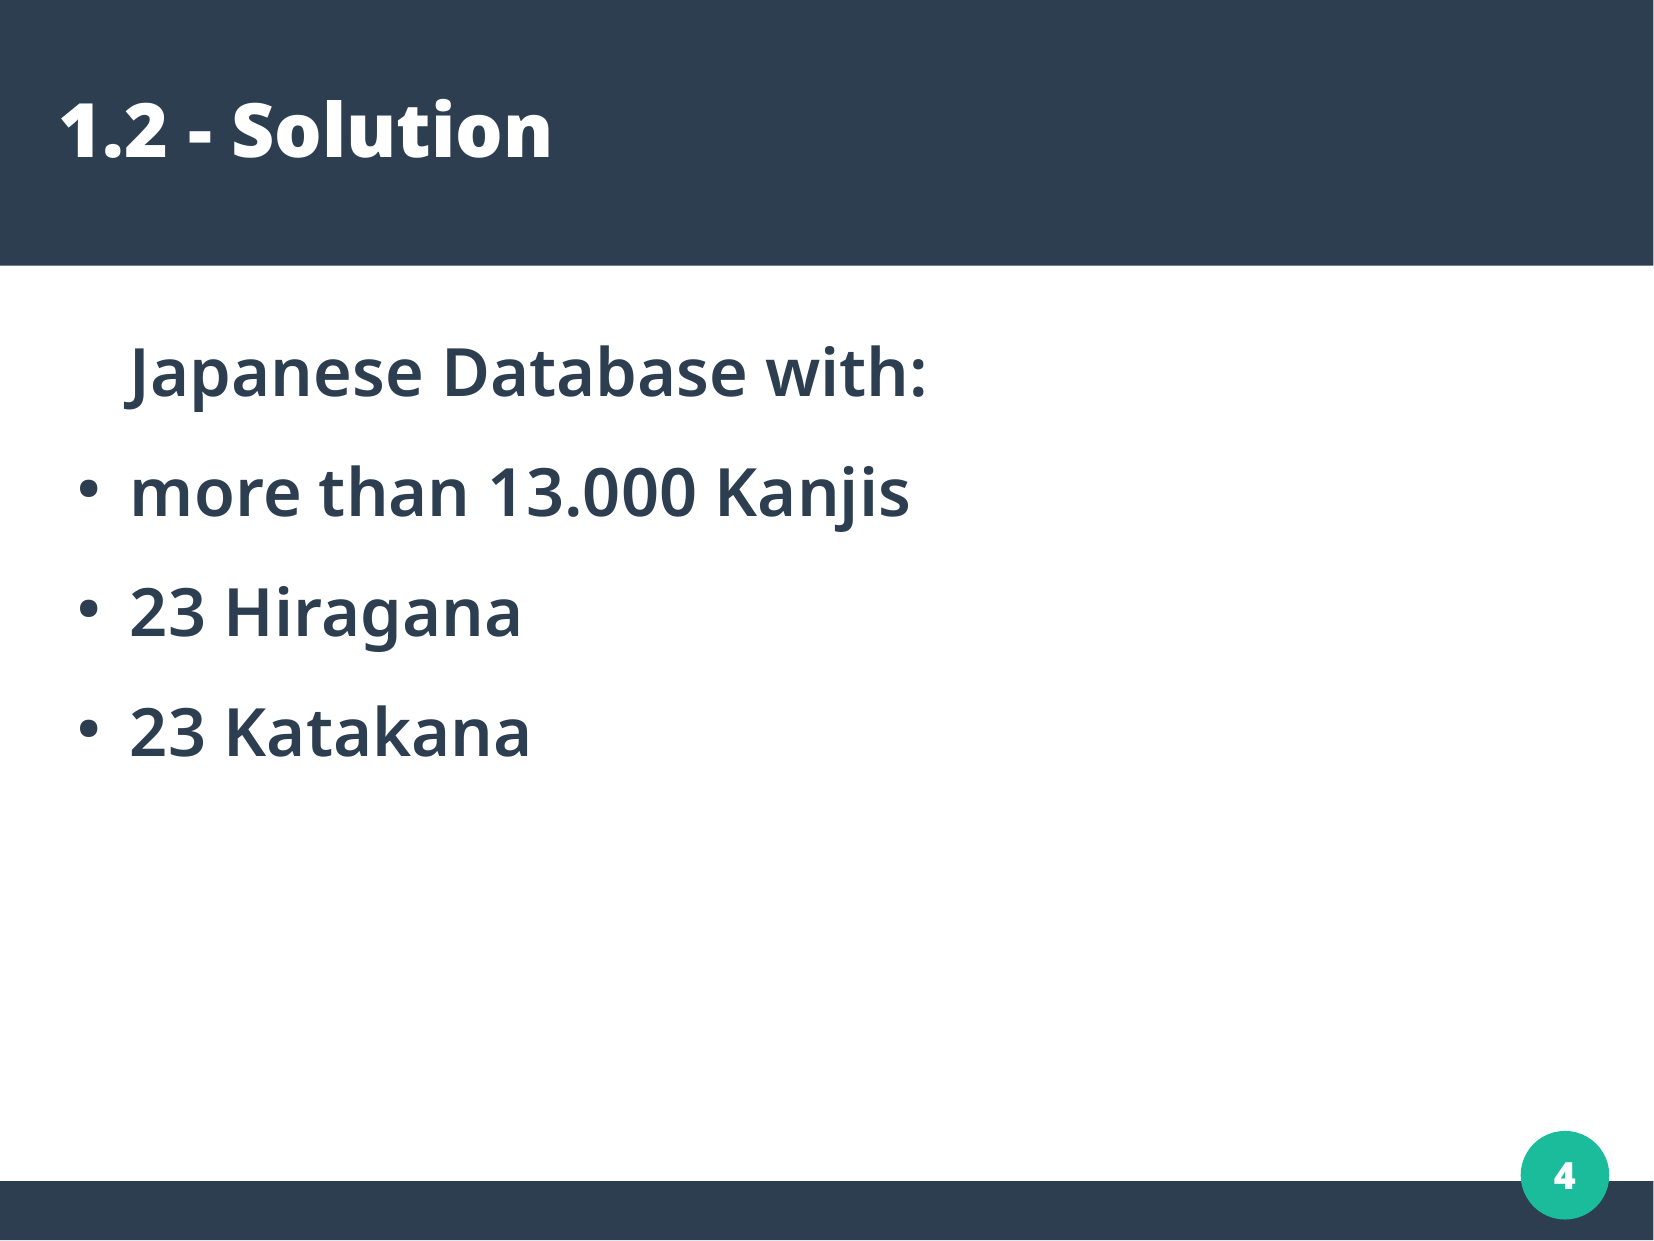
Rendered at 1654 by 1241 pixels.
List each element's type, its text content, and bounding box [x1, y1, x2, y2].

title 1.2 - Solution [59, 49, 1595, 207]
list Japanese Database with: more than 13.000 Kanjis 23 Hiragana 23 Katakana [59, 324, 1595, 1152]
